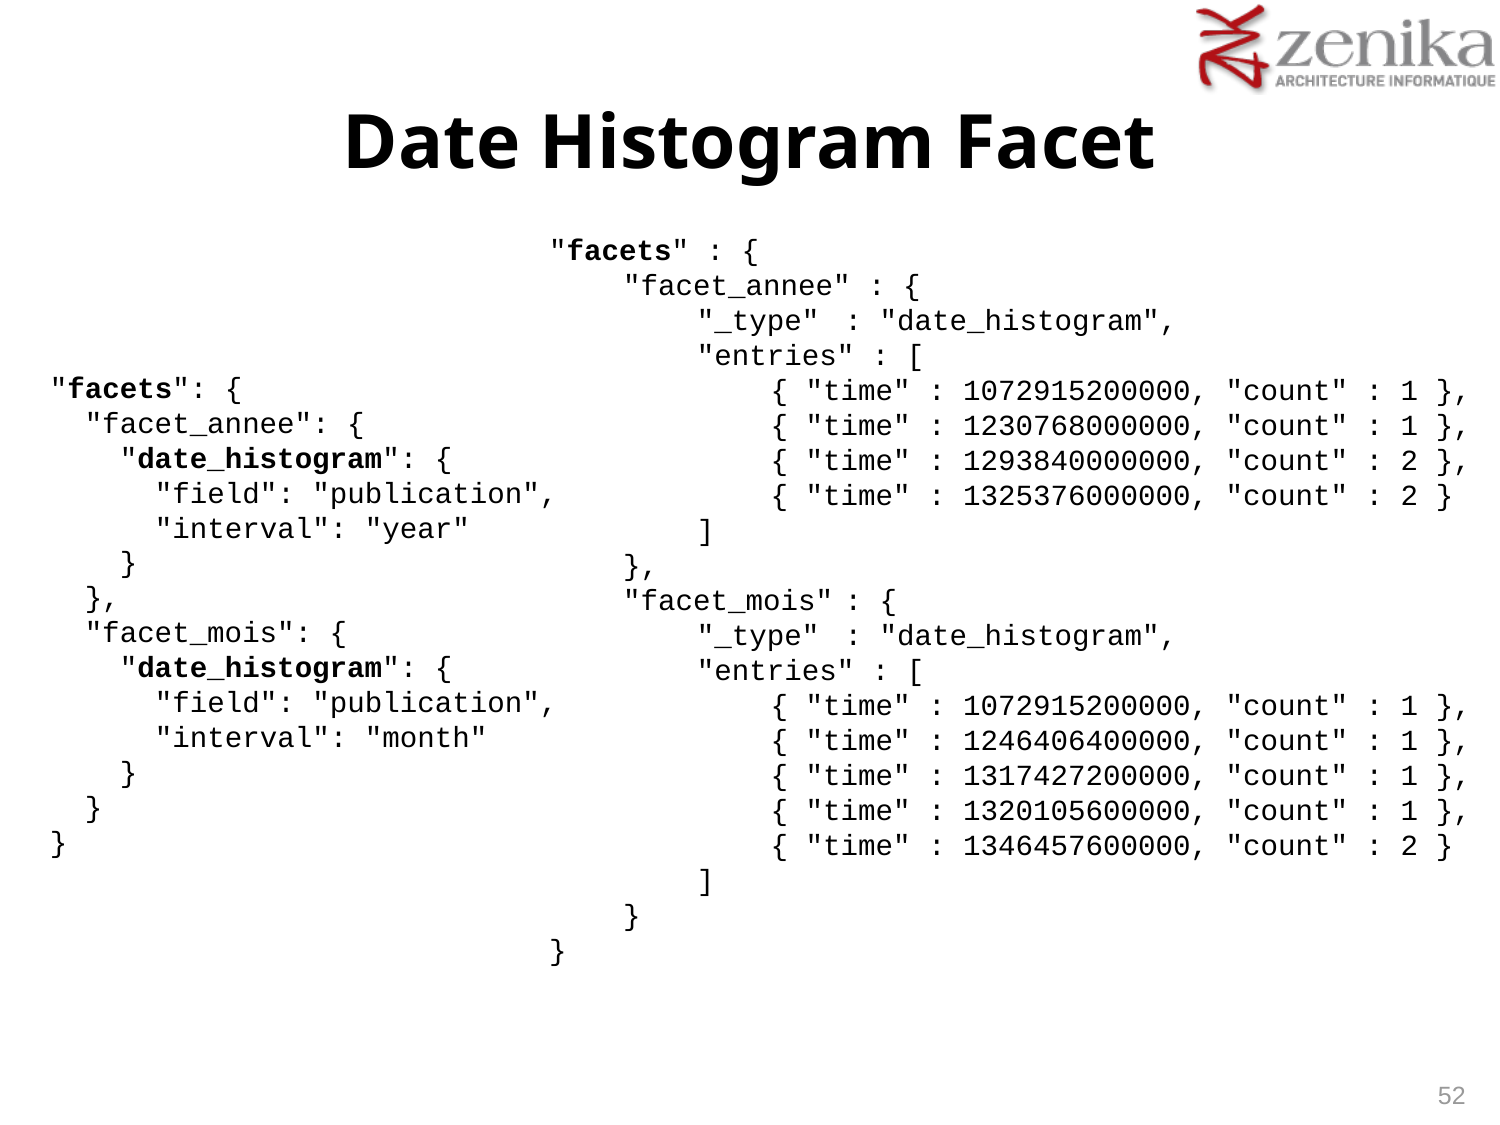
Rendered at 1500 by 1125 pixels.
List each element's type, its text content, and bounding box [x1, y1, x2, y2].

picture [1190, 0, 1500, 95]
text_box "facets": { "facet_annee": { "date_histogram": { "field": "publication", "interval": "year" } }, "facet_mois": { "date_histogram": { "field": "publication", "interval": "month" } } } [0, 361, 460, 839]
text_box Date Histogram Facet [75, 29, 1425, 248]
text_box "facets" : { "facet_annee" : { "_type" : "date_histogram", "entries" : [ { "time" : 1072915200000, "count" : 1 }, { "time" : 1230768000000, "count" : 1 }, { "time" : 1293840000000, "count" : 2 }, { "time" : 1325376000000, "count" : 2 } ] }, "facet_mois" : { "_type" : "date_histogram", "entries" : [ { "time" : 1072915200000, "count" : 1 }, { "time" : 1246406400000, "count" : 1 }, { "time" : 1317427200000, "count" : 1 }, { "time" : 1320105600000, "count" : 1 }, { "time" : 1346457600000, "count" : 2 } ] } } [460, 224, 1490, 933]
